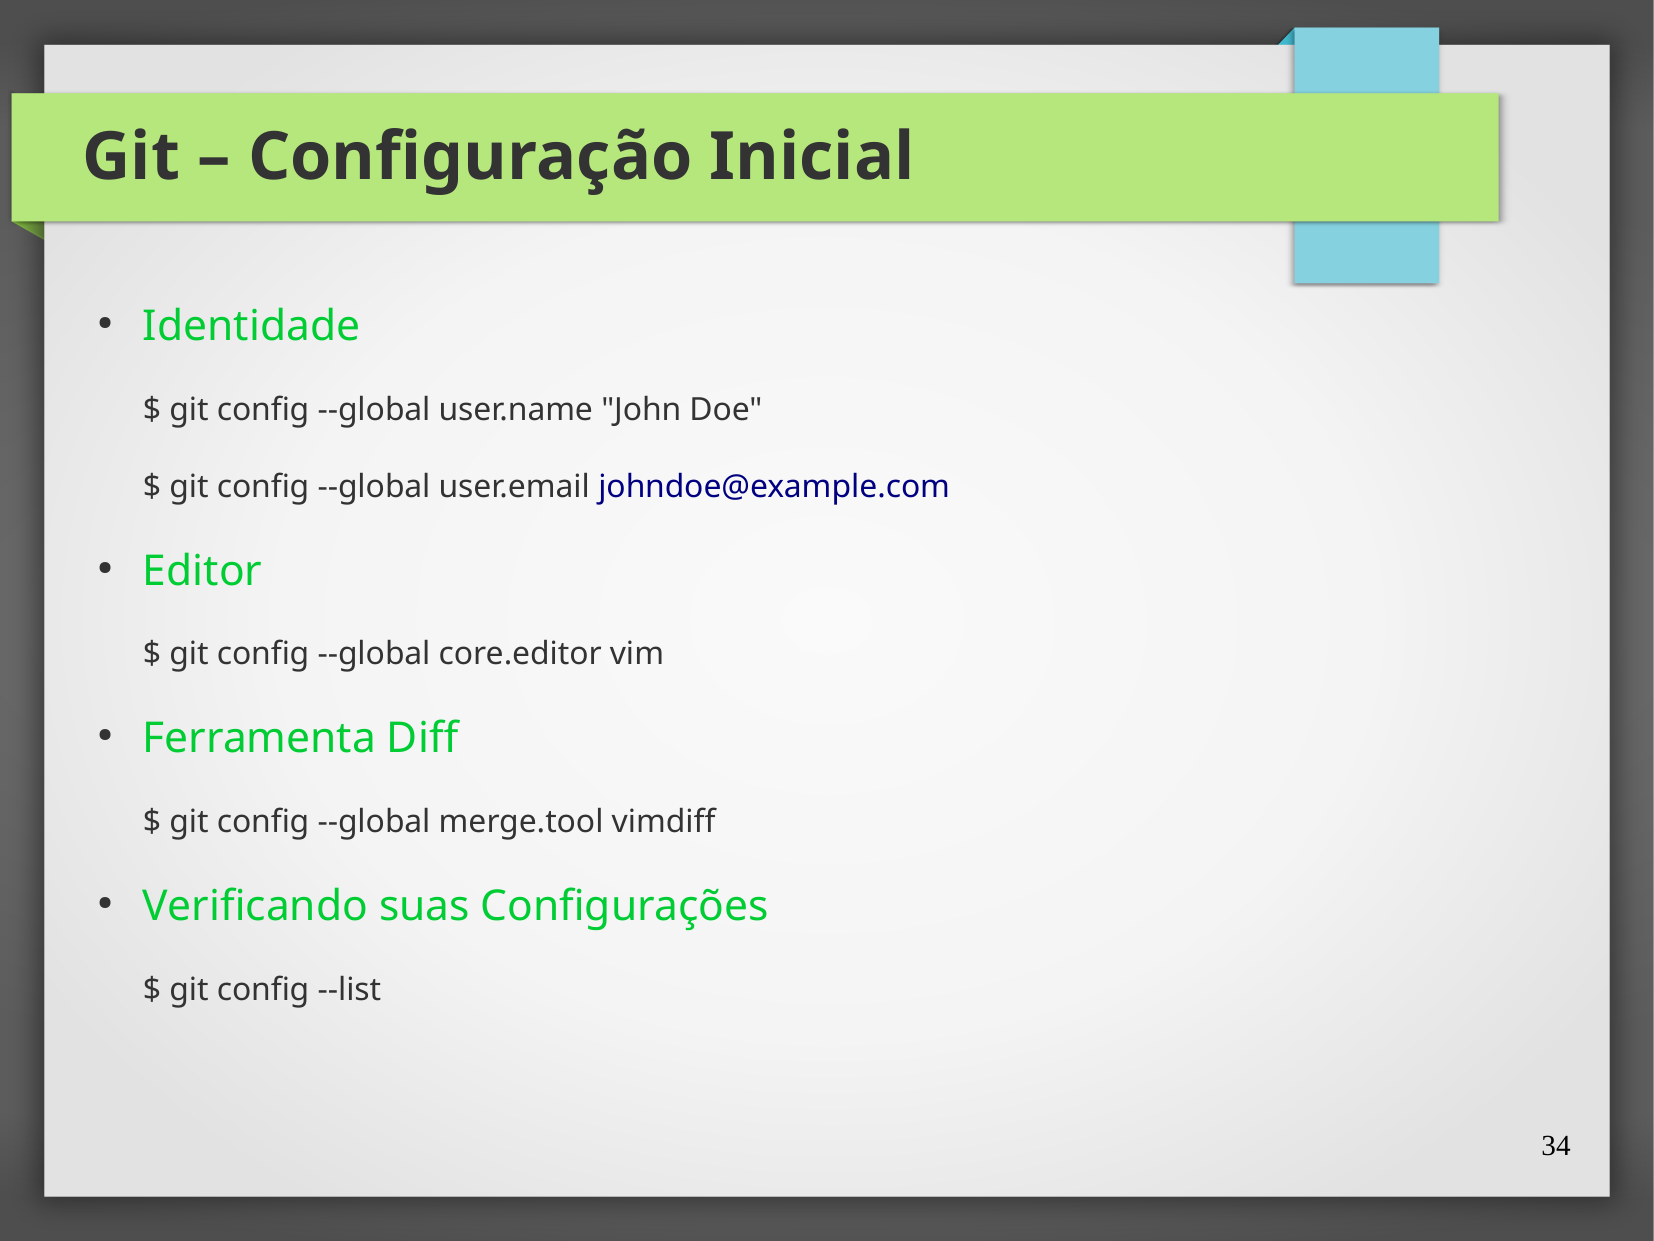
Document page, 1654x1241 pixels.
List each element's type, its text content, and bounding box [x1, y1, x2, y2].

list Identidade $ git config --global user.name "John Doe" $ git config --global user.email johndoe@example.com Editor $ git config --global core.editor vim Ferramenta Diff $ git config --global merge.tool vimdiff Verificando suas Configurações $ git config --list [82, 295, 1571, 1015]
picture [0, 0, 1654, 1241]
title Git – Configuração Inicial [82, 94, 1264, 213]
